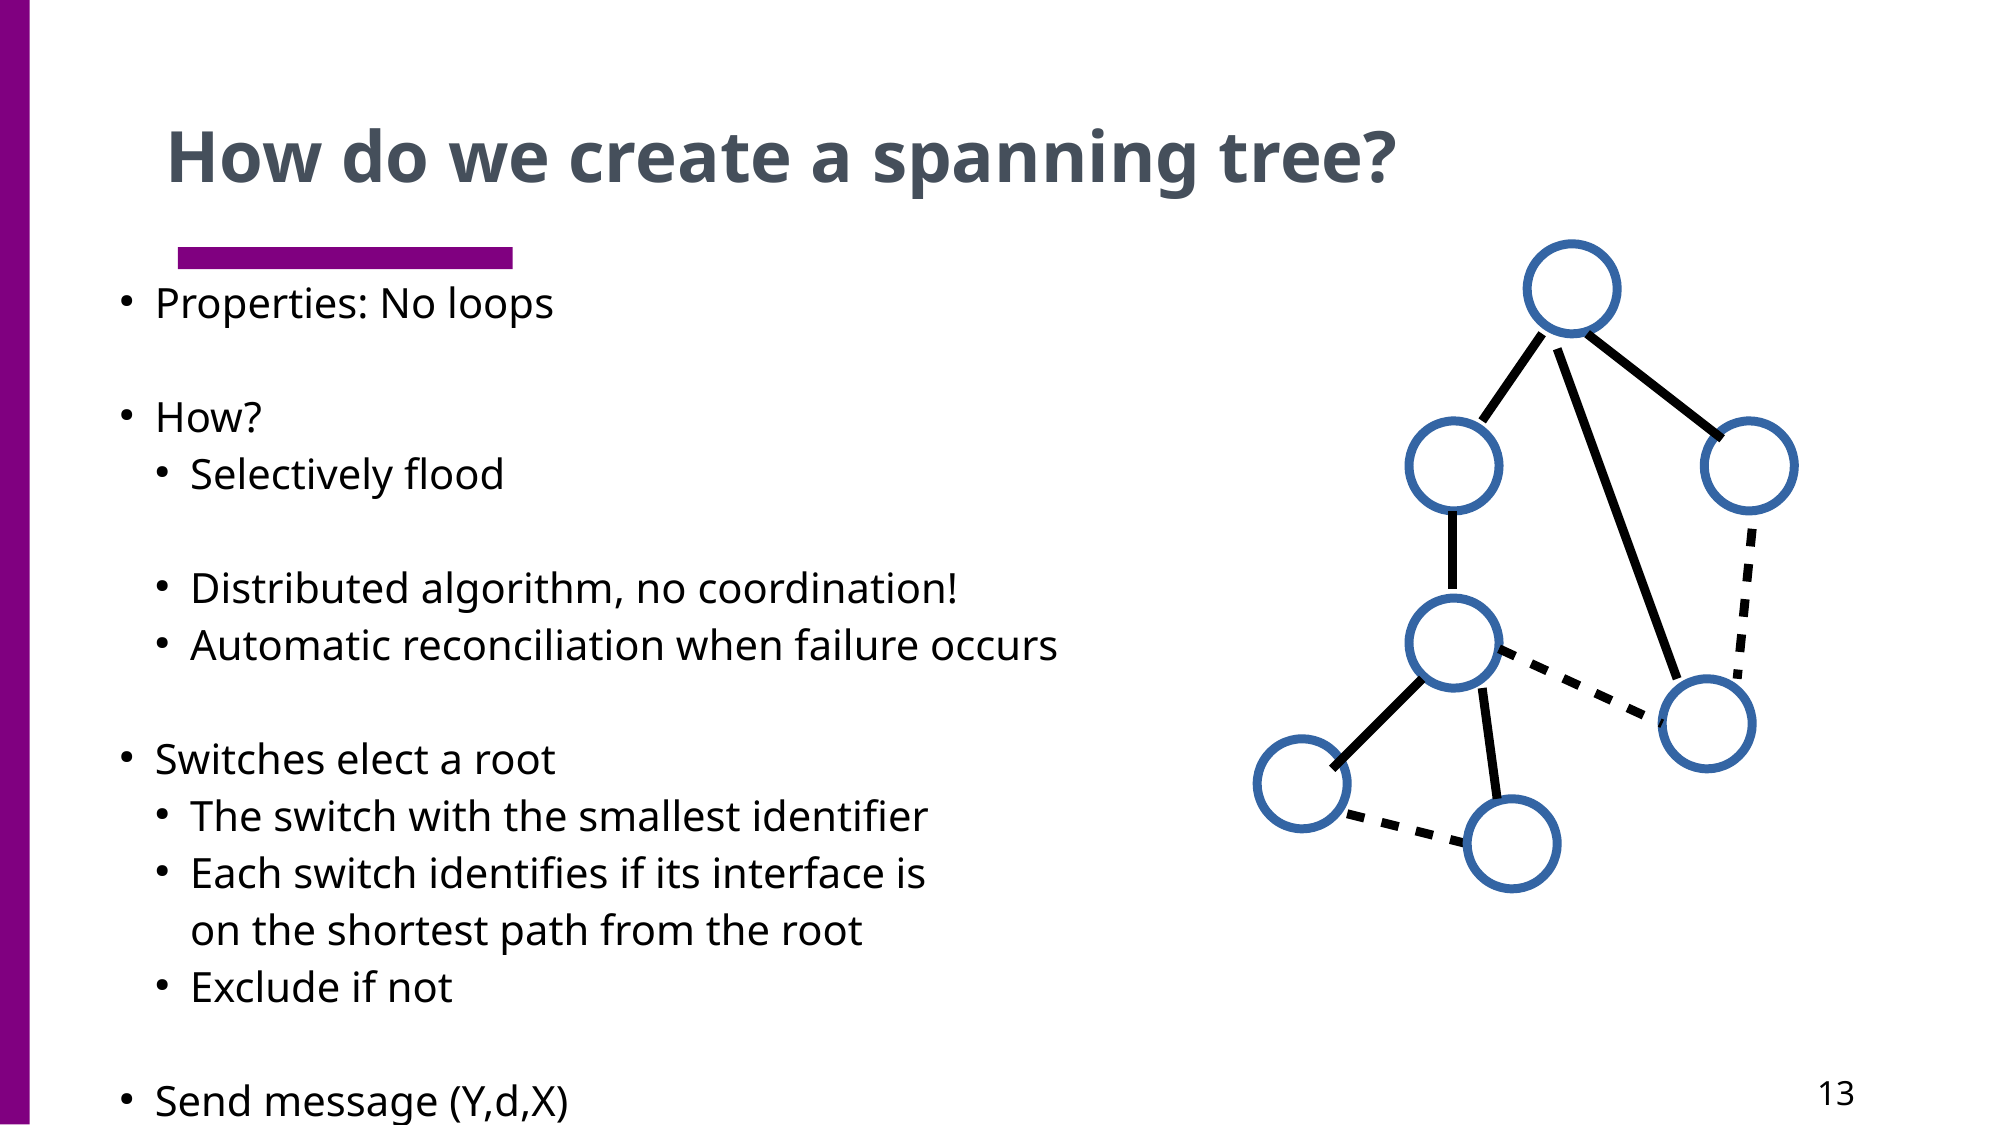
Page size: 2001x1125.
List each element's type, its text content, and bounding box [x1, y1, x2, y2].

text_box Properties: No loops How? Selectively flood Distributed algorithm, no coordination! Automatic reconciliation when failure occurs Switches elect a root The switch with the smallest identifier Each switch identifies if its interface is on the shortest path from the root Exclude if not Send message (Y,d,X) From x, claims Y is the root, distance is d [33, 266, 1891, 1125]
text_box How do we create a spanning tree? [151, 0, 1849, 212]
